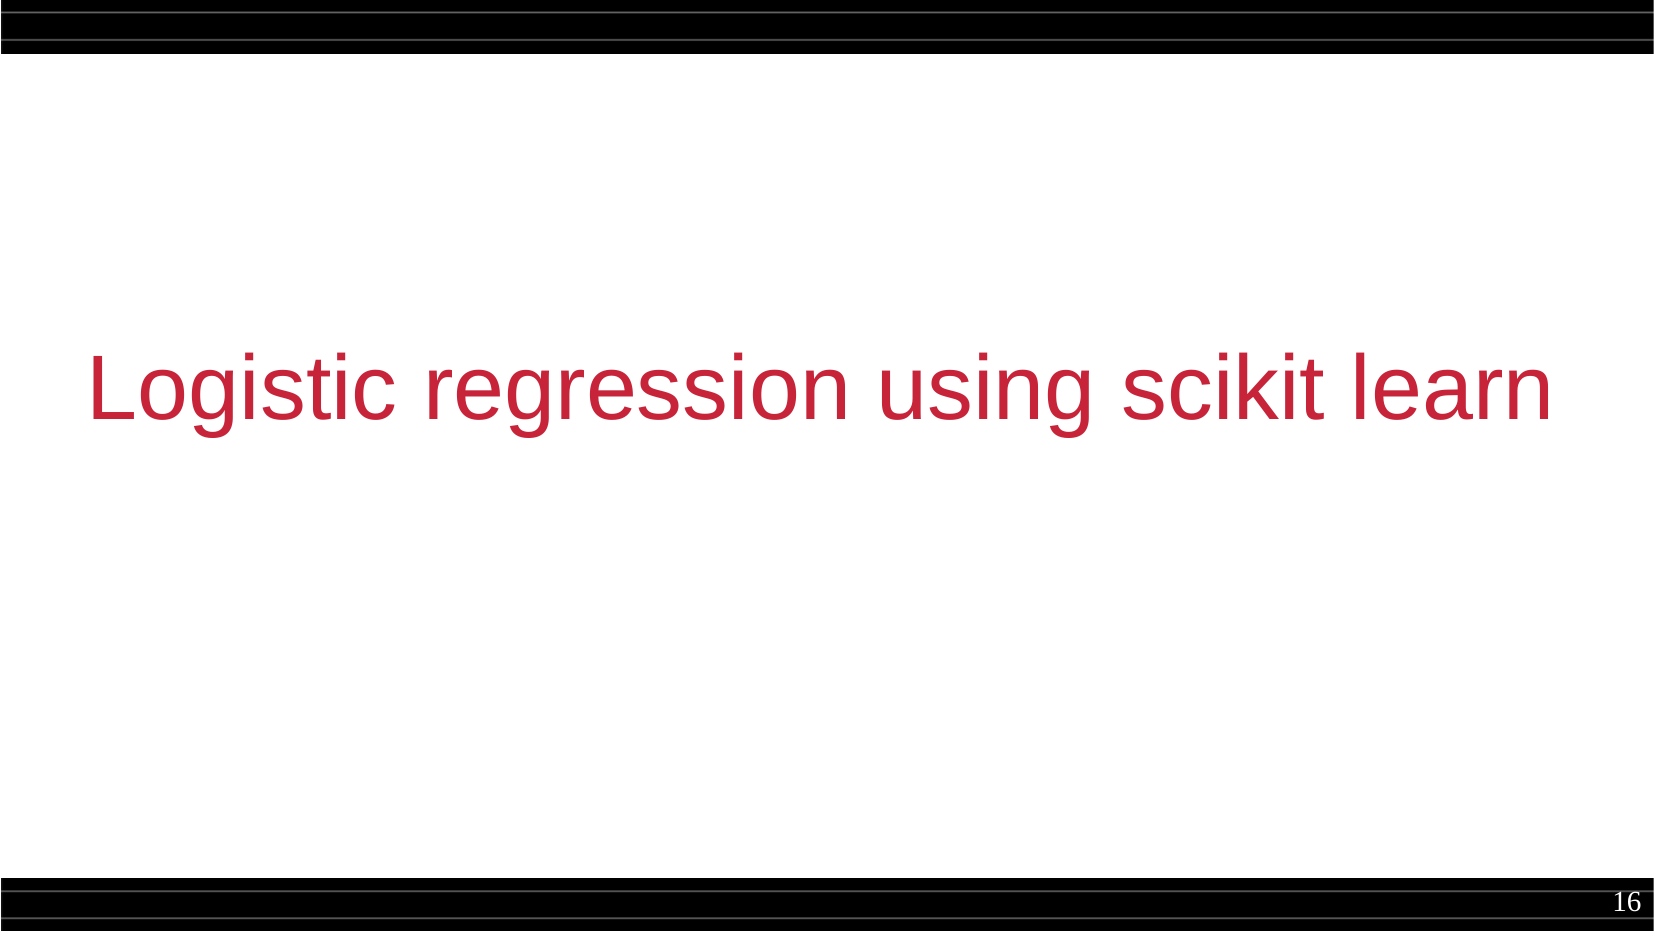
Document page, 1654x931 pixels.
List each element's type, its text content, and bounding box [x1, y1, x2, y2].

picture [1, 878, 1654, 931]
title Logistic regression using scikit learn [86, 309, 1576, 466]
picture [1, 0, 1654, 54]
